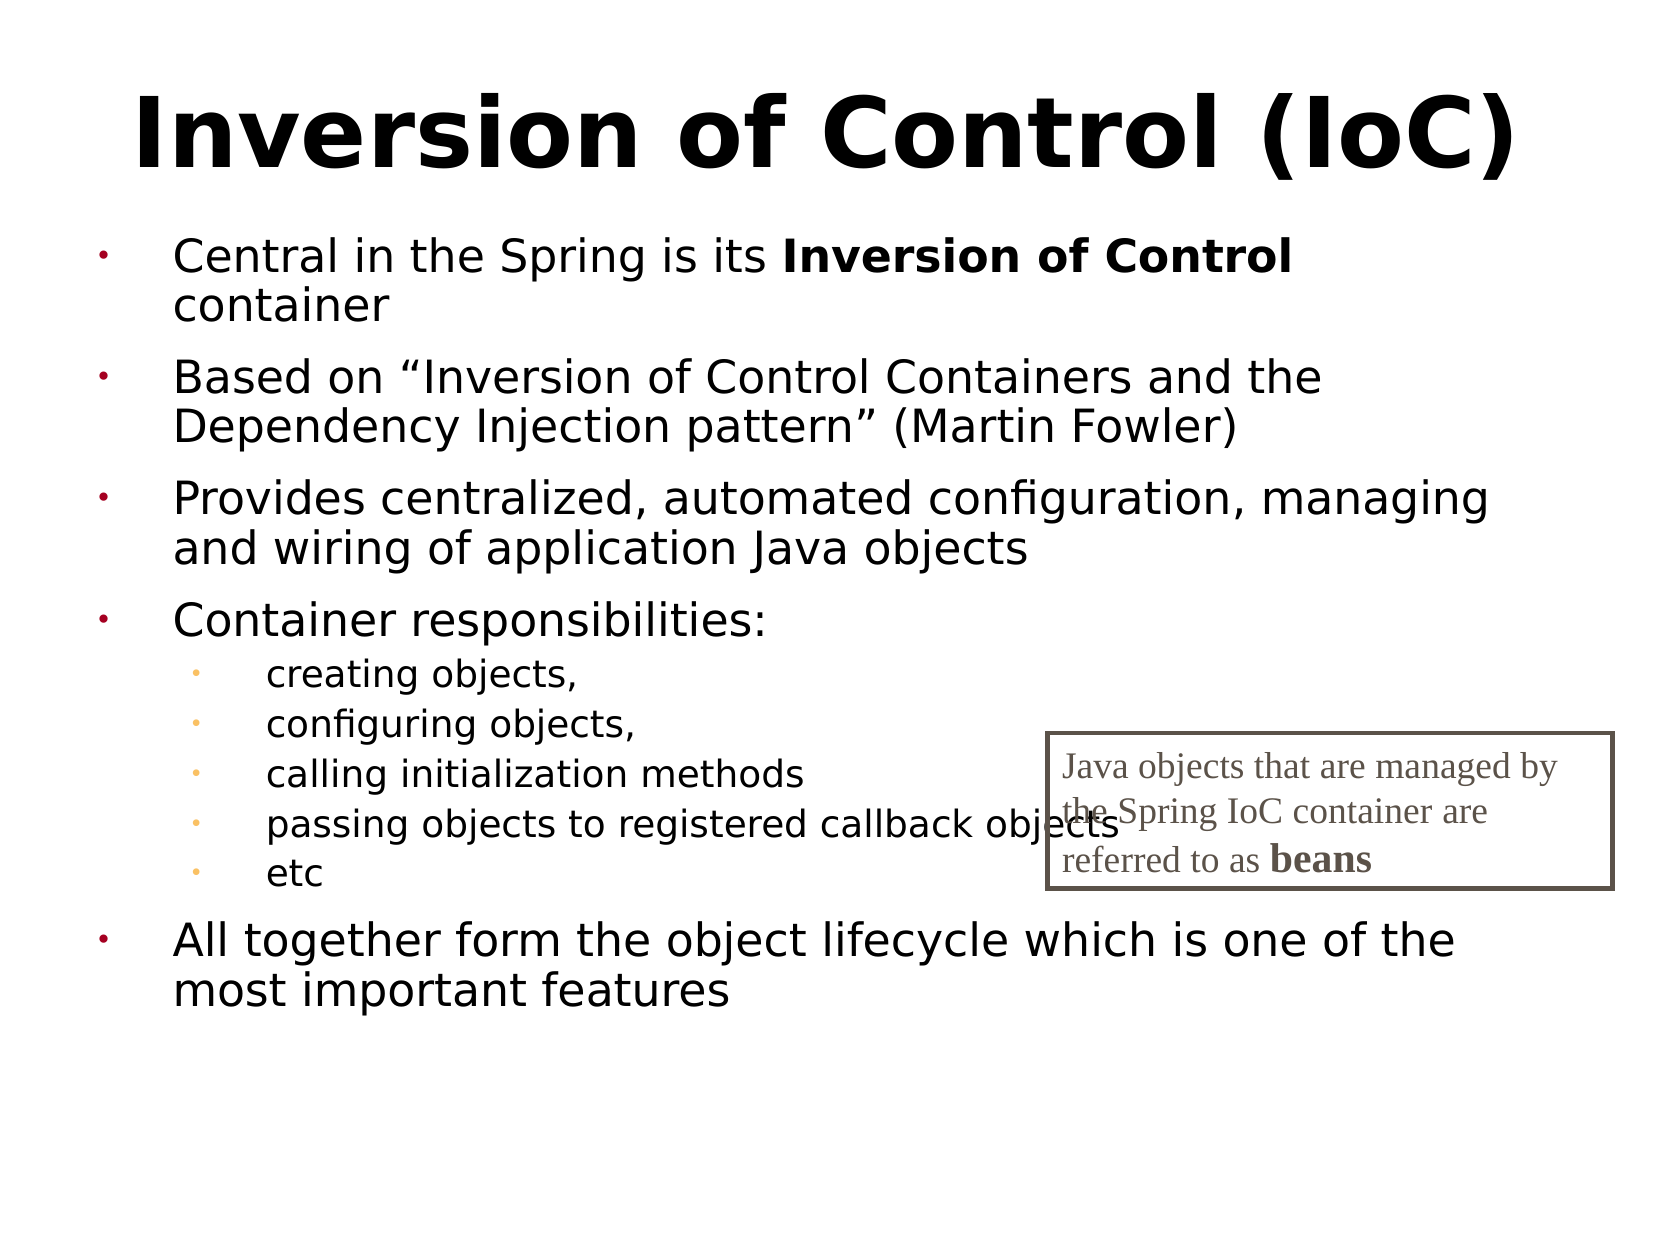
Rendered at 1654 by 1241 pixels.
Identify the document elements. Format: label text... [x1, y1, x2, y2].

text_box Java objects that are managed by the Spring IoC container are referred to as beans [1047, 733, 1613, 889]
list Central in the Spring is its Inversion of Control container Based on “Inversion of Control Containers and the Dependency Injection pattern” (Martin Fowler) Provides centralized, automated configuration, managing and wiring of application Java objects Container responsibilities: creating objects, configuring objects, calling initialization methods passing objects to registered callback objects etc All together form the object lifecycle which is one of the most important features [82, 225, 1538, 1186]
title Inversion of Control (IoC) [82, 49, 1571, 196]
